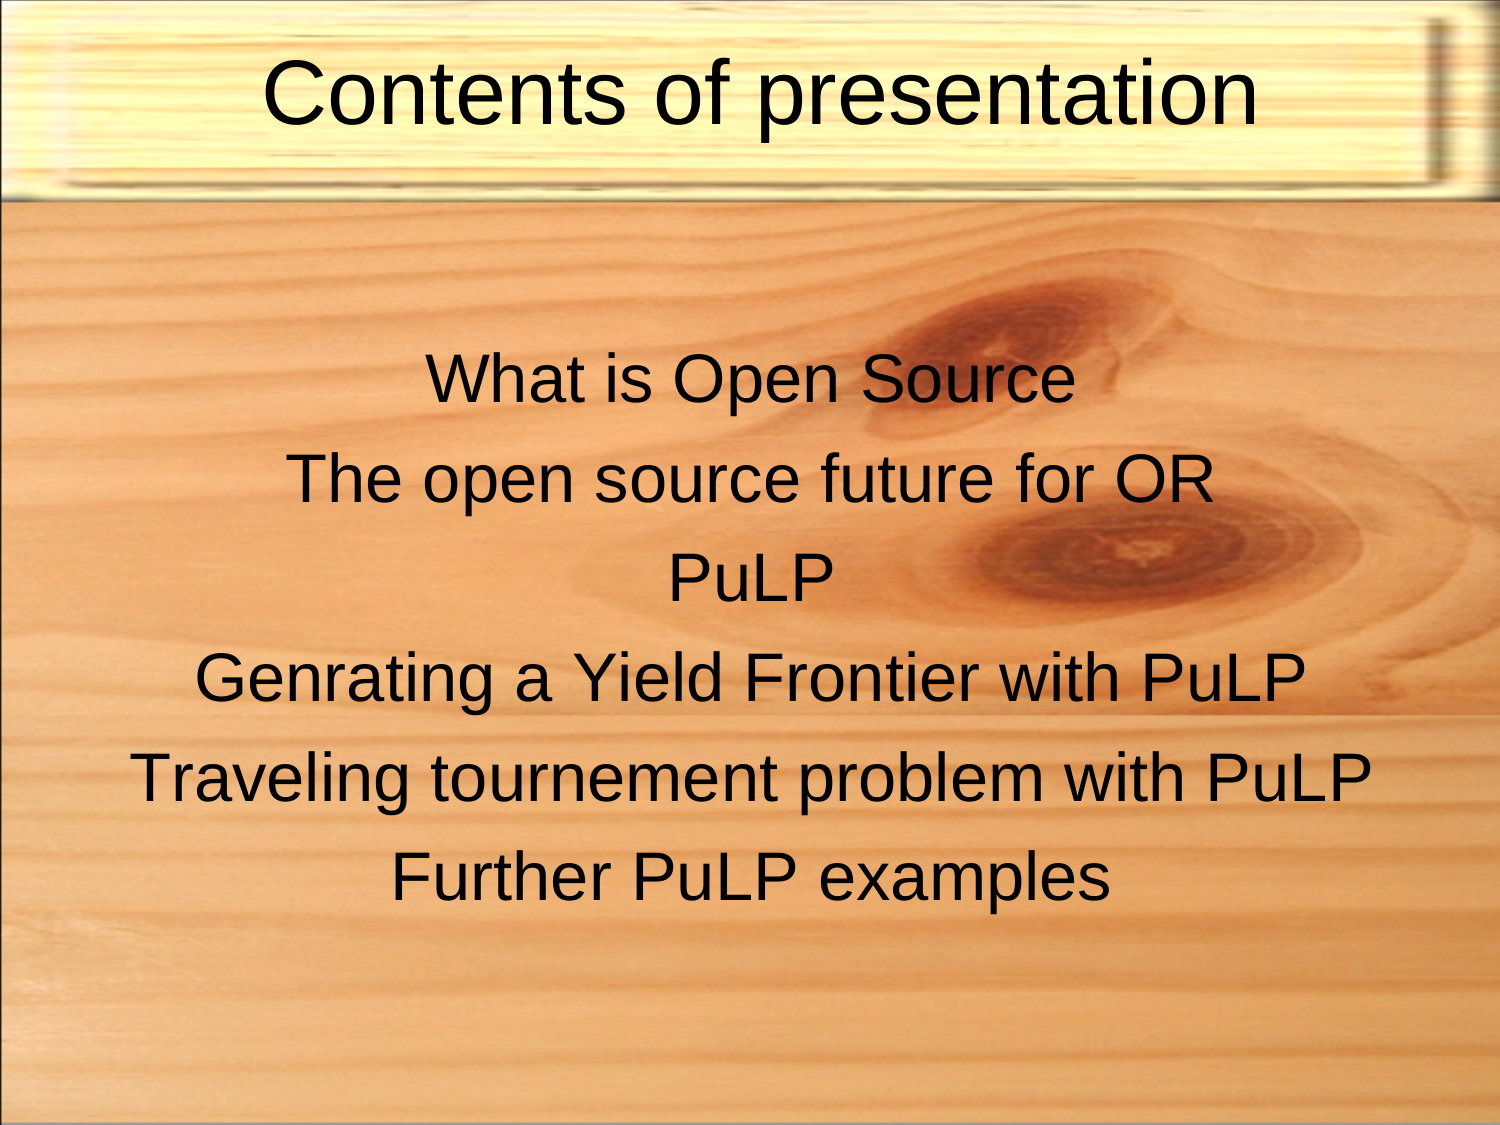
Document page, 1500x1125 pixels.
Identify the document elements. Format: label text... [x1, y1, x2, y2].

title Contents of presentation [123, 0, 1399, 185]
picture [0, 0, 1500, 1125]
text_box What is Open Source The open source future for OR PuLP Genrating a Yield Frontier with PuLP Traveling tournement problem with PuLP Further PuLP examples [76, 326, 1427, 1069]
